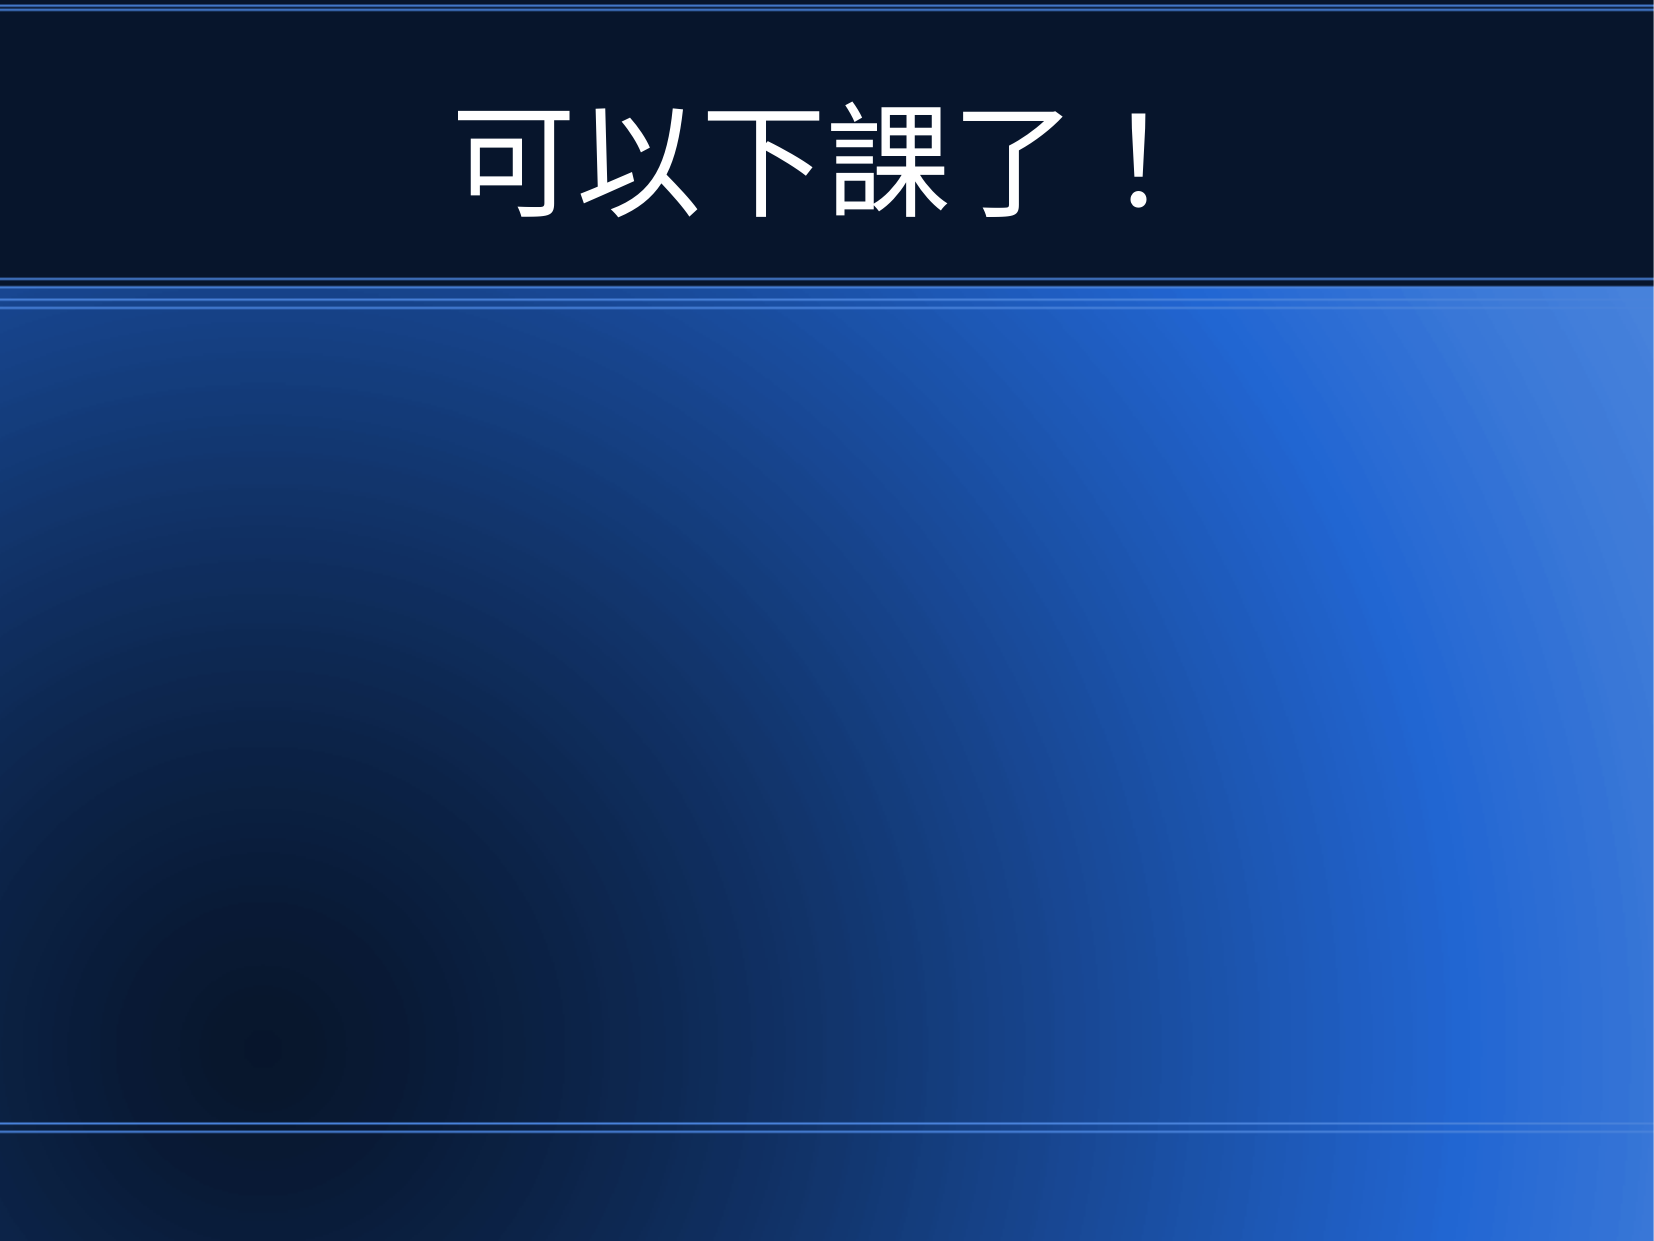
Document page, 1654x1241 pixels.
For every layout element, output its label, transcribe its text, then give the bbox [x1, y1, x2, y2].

picture [0, 0, 1654, 1241]
title 可以下課了！ [82, 49, 1571, 257]
